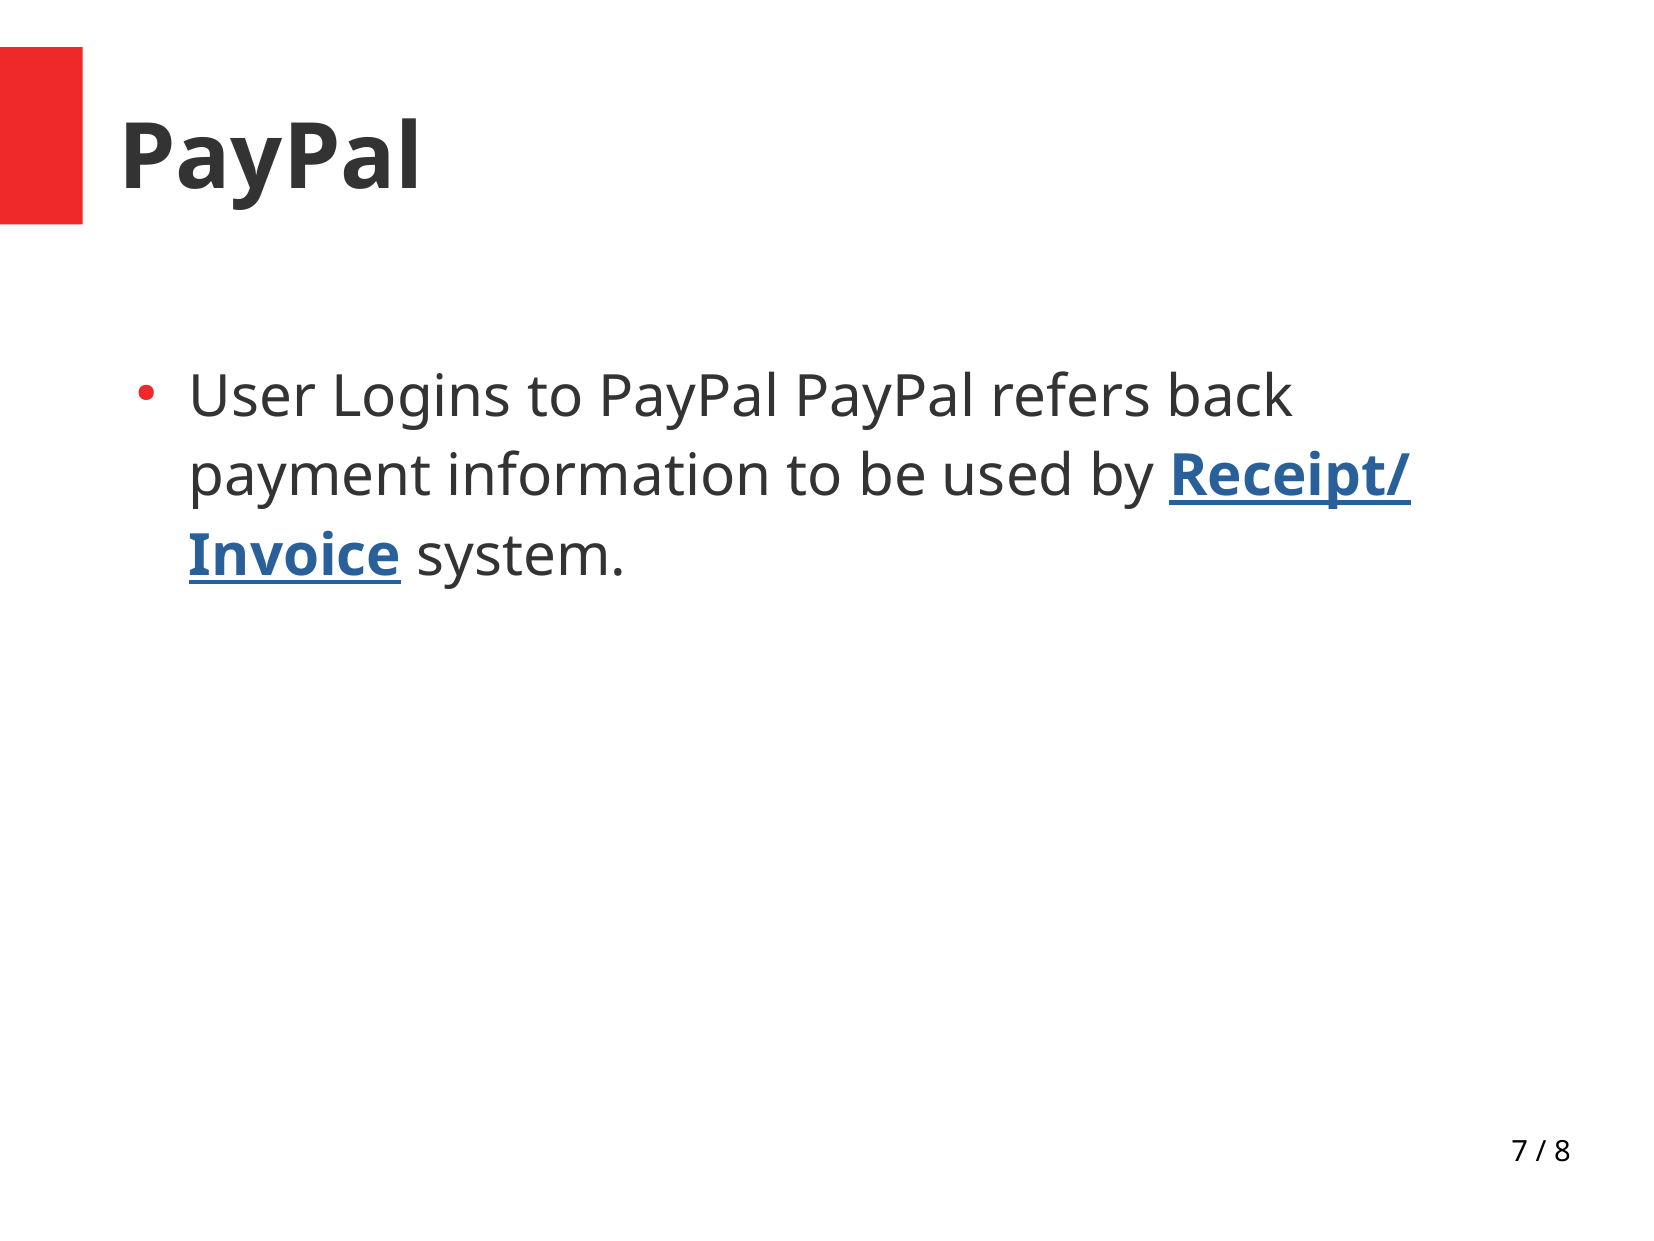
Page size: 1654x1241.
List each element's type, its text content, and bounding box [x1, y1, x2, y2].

list User Logins to PayPal PayPal refers back payment information to be used by Receipt/ Invoice system. [118, 354, 1536, 1074]
title PayPal [118, 49, 1571, 257]
